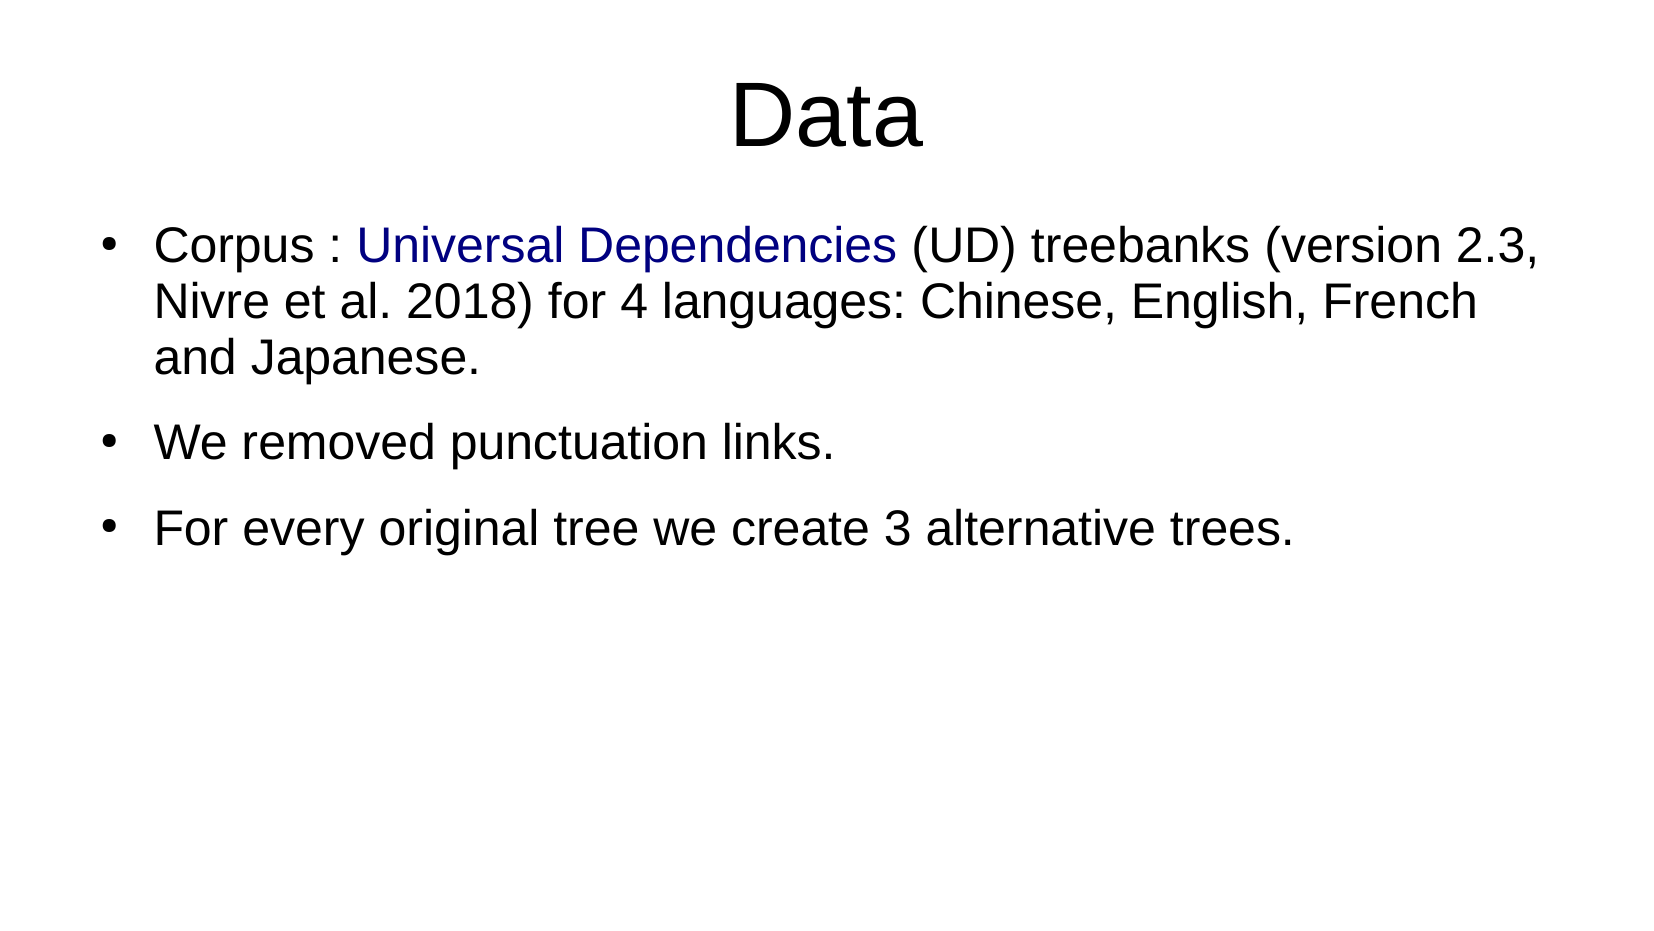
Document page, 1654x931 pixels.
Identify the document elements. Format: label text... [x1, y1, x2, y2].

title Data [82, 37, 1571, 193]
list Corpus : Universal Dependencies (UD) treebanks (version 2.3, Nivre et al. 2018) for 4 languages: Chinese, English, French and Japanese. We removed punctuation links. For every original tree we create 3 alternative trees. [82, 217, 1571, 758]
